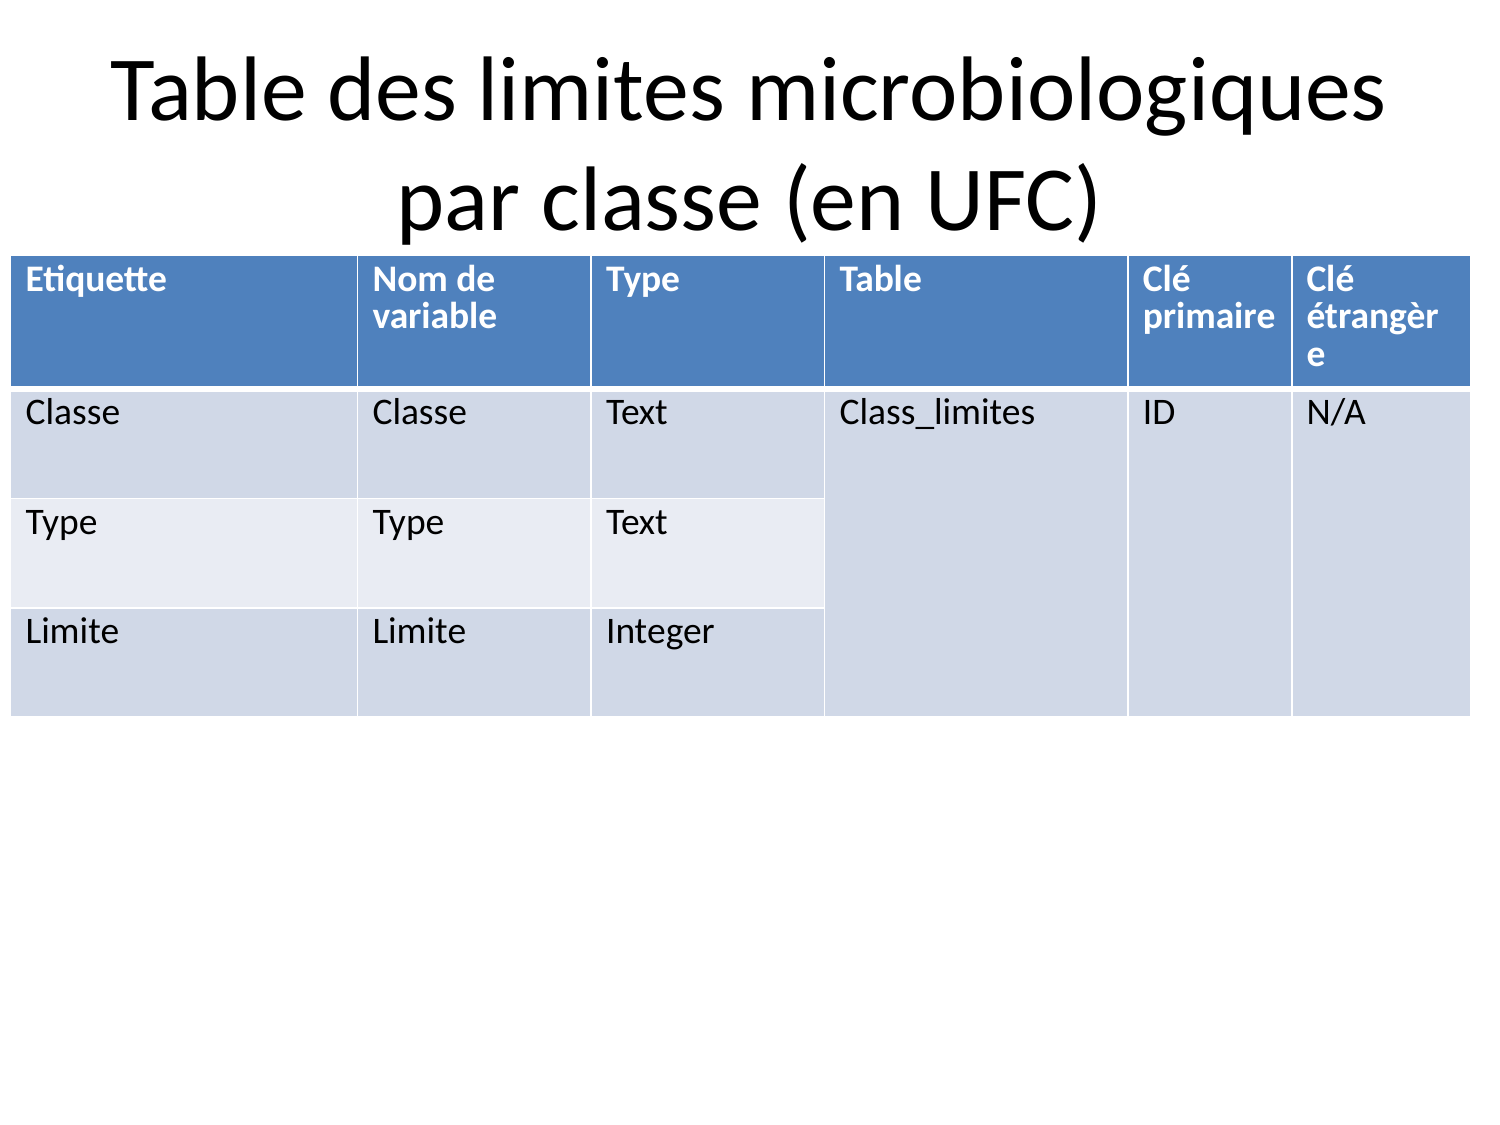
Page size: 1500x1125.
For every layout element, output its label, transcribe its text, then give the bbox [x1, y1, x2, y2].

table_header Table [825, 256, 1127, 386]
table_cell Type [358, 499, 590, 607]
table_cell Type [11, 499, 357, 607]
table_cell N/A [1293, 392, 1470, 716]
table_cell Class_limites [825, 392, 1127, 716]
table_header Nom de variable [358, 256, 590, 386]
table_cell Text [592, 392, 824, 498]
table_cell Limite [11, 609, 357, 716]
table_cell Limite [358, 609, 590, 716]
table_header Clé étrangère [1293, 256, 1470, 386]
table_header Etiquette [11, 256, 357, 386]
table_cell Classe [11, 392, 357, 498]
table_header Type [592, 256, 824, 386]
text_box Table des limites microbiologiques par classe (en UFC) [74, 45, 1425, 233]
table_cell ID [1129, 392, 1291, 716]
table_cell Classe [358, 392, 590, 498]
table_header Clé primaire [1129, 256, 1291, 386]
table_cell Text [592, 499, 824, 607]
table_cell Integer [592, 609, 824, 716]
